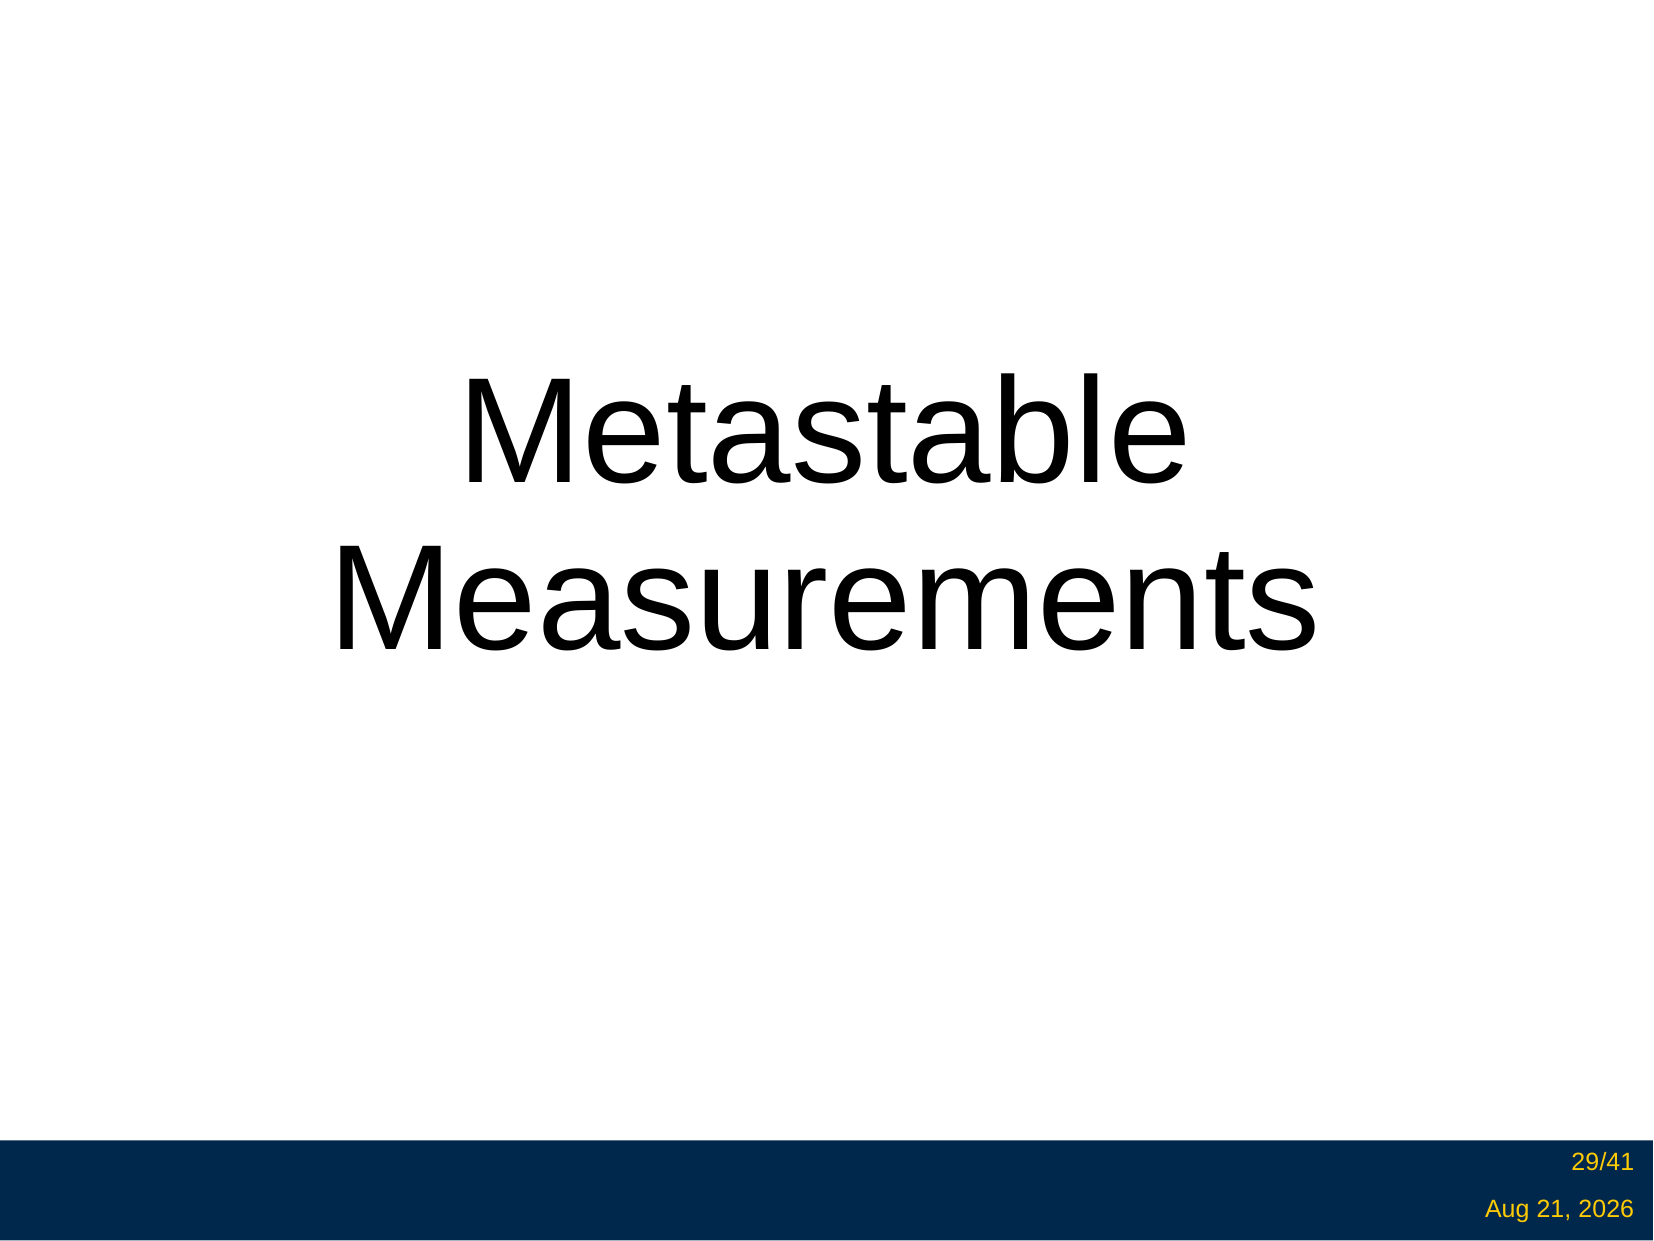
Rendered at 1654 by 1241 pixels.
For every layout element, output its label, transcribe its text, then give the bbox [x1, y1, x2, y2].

text_box Metastable Measurements [313, 338, 1337, 784]
